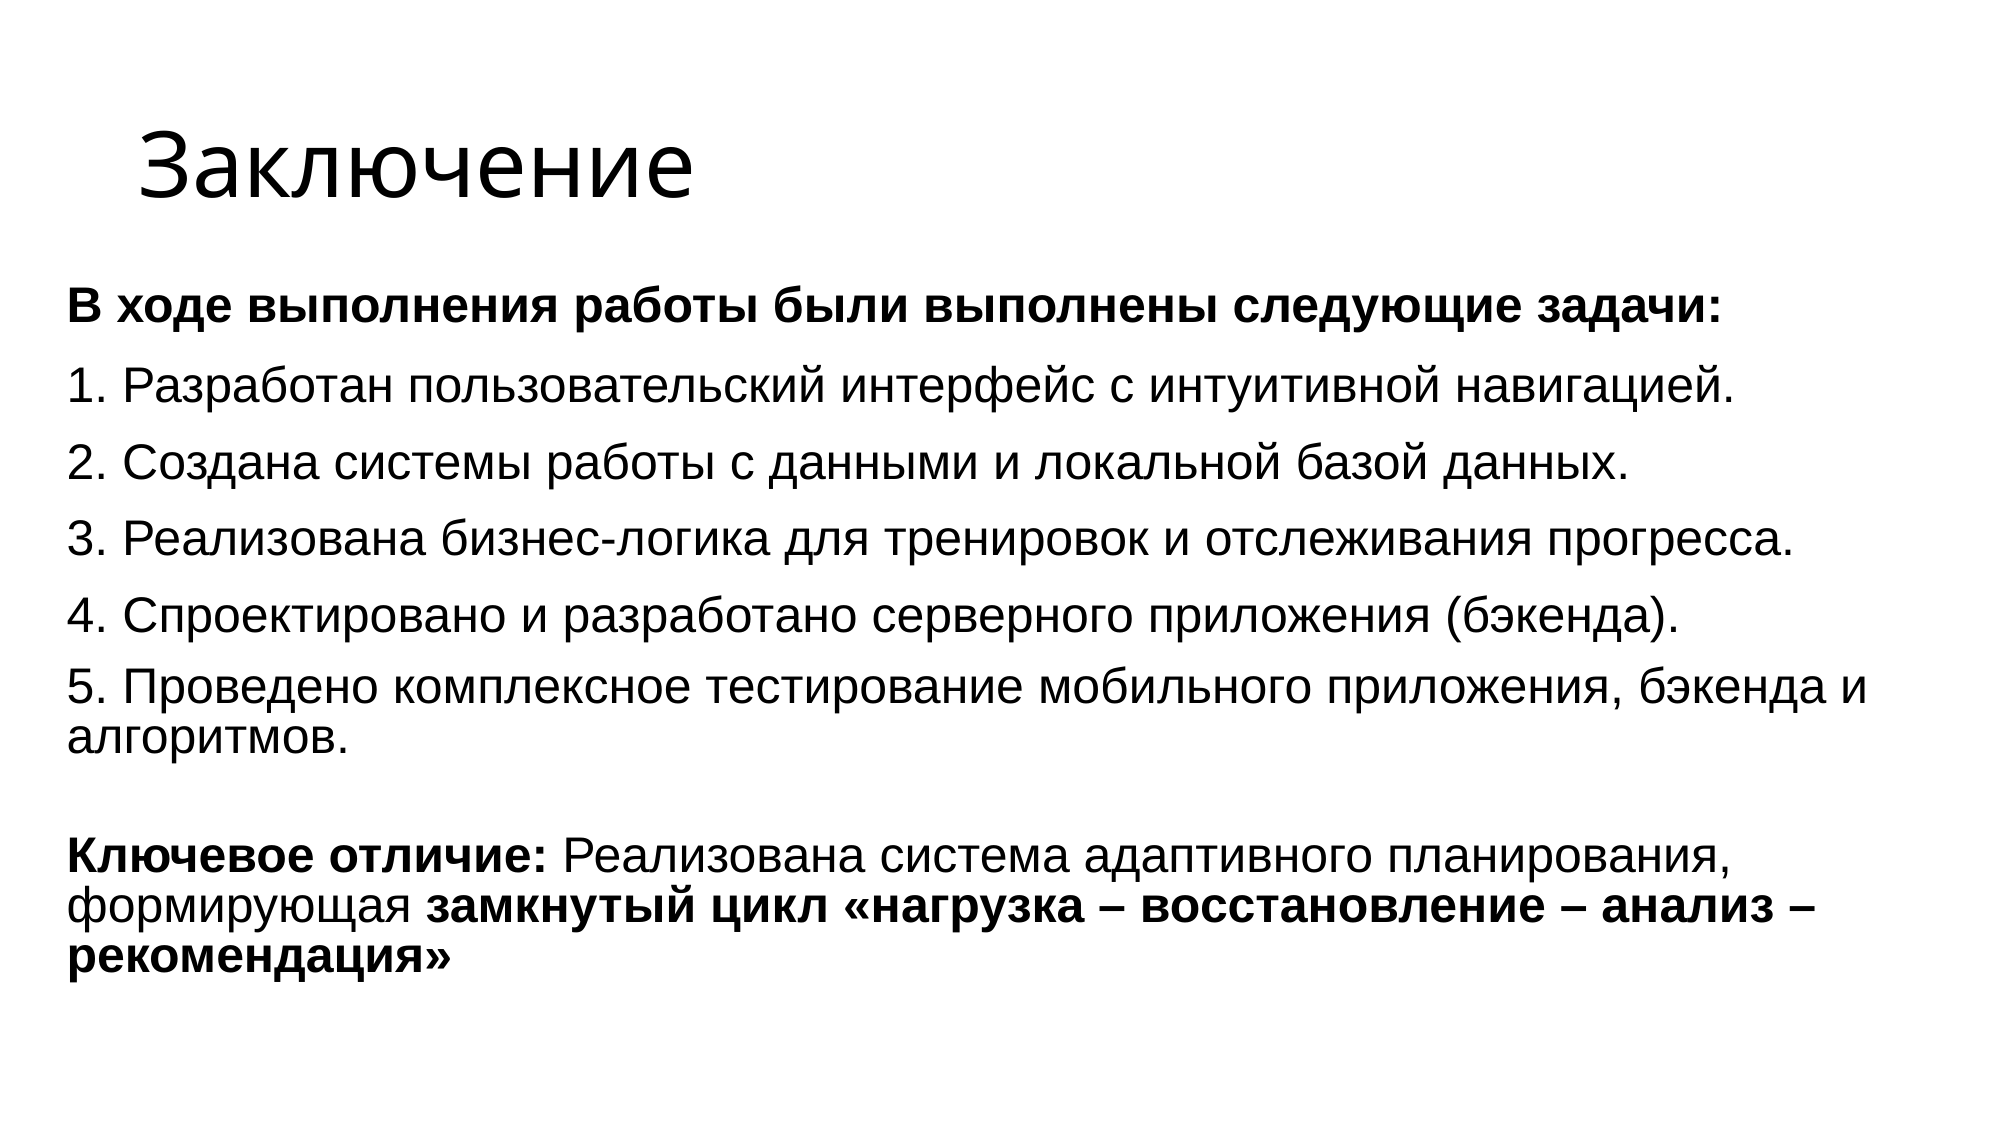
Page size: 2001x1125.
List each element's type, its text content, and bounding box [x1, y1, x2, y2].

text_box В ходе выполнения работы были выполнены следующие задачи: 1. Разработан пользовательский интерфейс с интуитивной навигацией. 2. Создана системы работы с данными и локальной базой данных. 3. Реализована бизнес-логика для тренировок и отслеживания прогресса. 4. Спроектировано и разработано серверного приложения (бэкенда). 5. Проведено комплексное тестирование мобильного приложения, бэкенда и алгоритмов. Ключевое отличие: Реализована система адаптивного планирования, формирующая замкнутый цикл «нагрузка – восстановление – анализ – рекомендация» [66, 273, 1940, 1027]
title Заключение [136, 23, 1836, 273]
